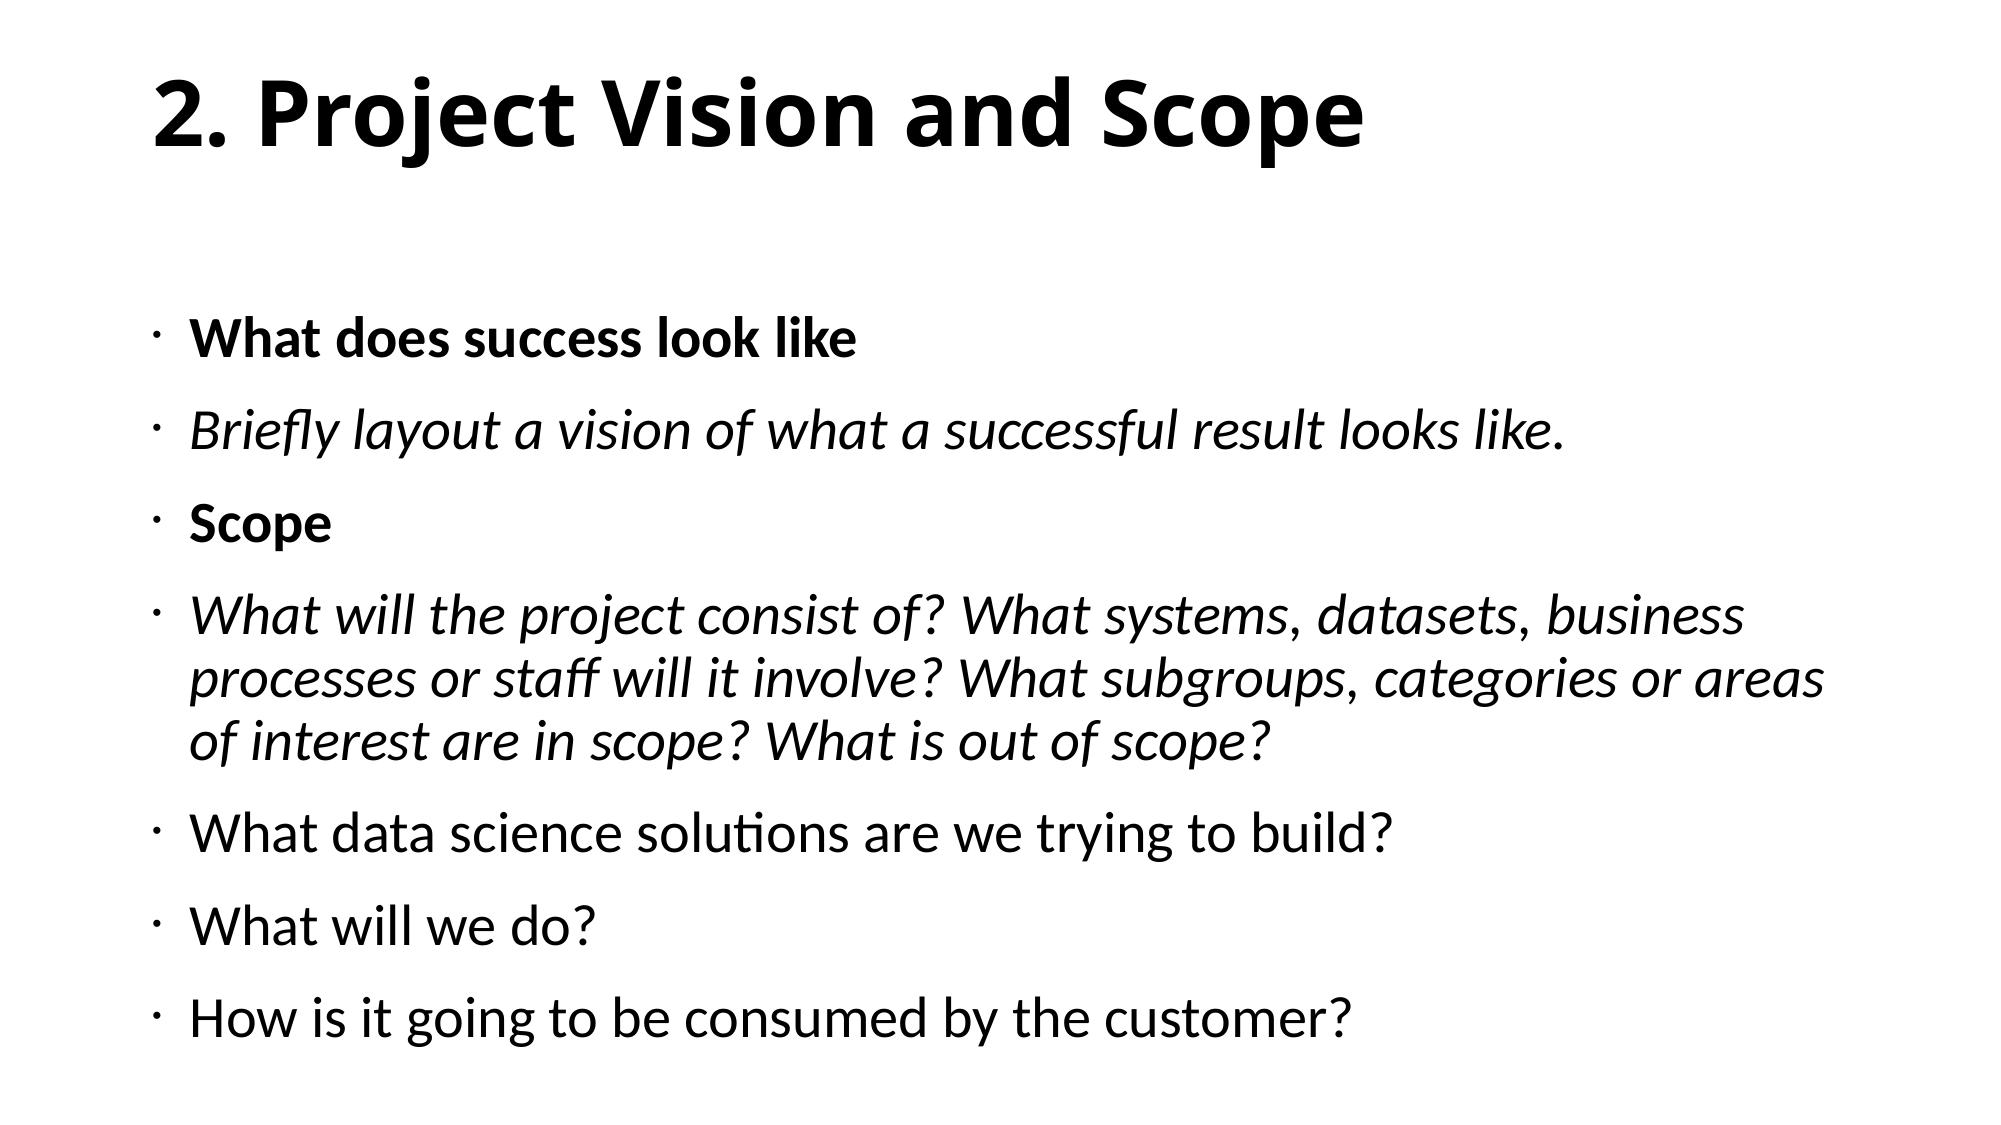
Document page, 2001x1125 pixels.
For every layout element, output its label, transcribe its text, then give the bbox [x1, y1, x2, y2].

list What does success look like Briefly layout a vision of what a successful result looks like. Scope What will the project consist of? What systems, datasets, business processes or staff will it involve? What subgroups, categories or areas of interest are in scope? What is out of scope? What data science solutions are we trying to build? What will we do? How is it going to be consumed by the customer? [137, 299, 1863, 1014]
title 2. Project Vision and Scope [137, 59, 1863, 278]
